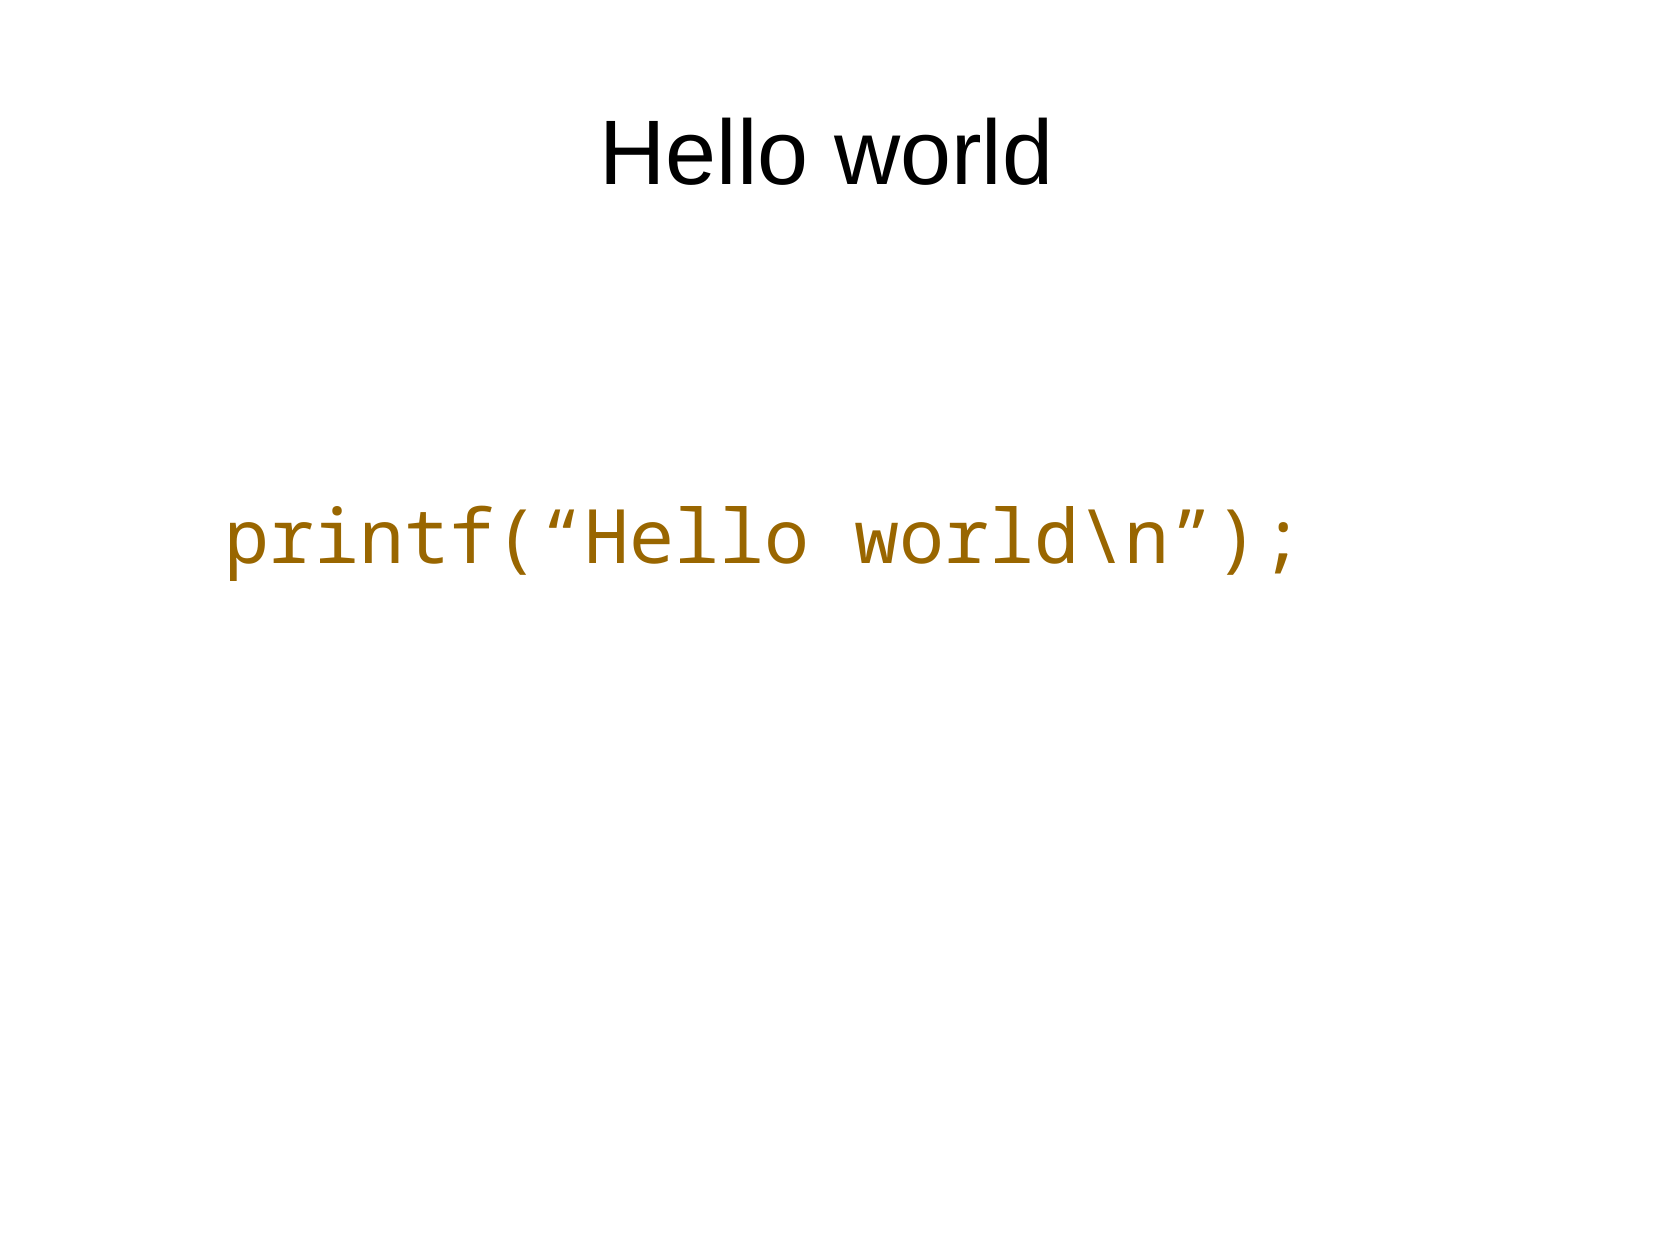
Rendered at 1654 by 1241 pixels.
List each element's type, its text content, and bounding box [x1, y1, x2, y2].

list printf(“Hello world\n”); [82, 290, 1571, 1010]
title Hello world [82, 49, 1571, 257]
